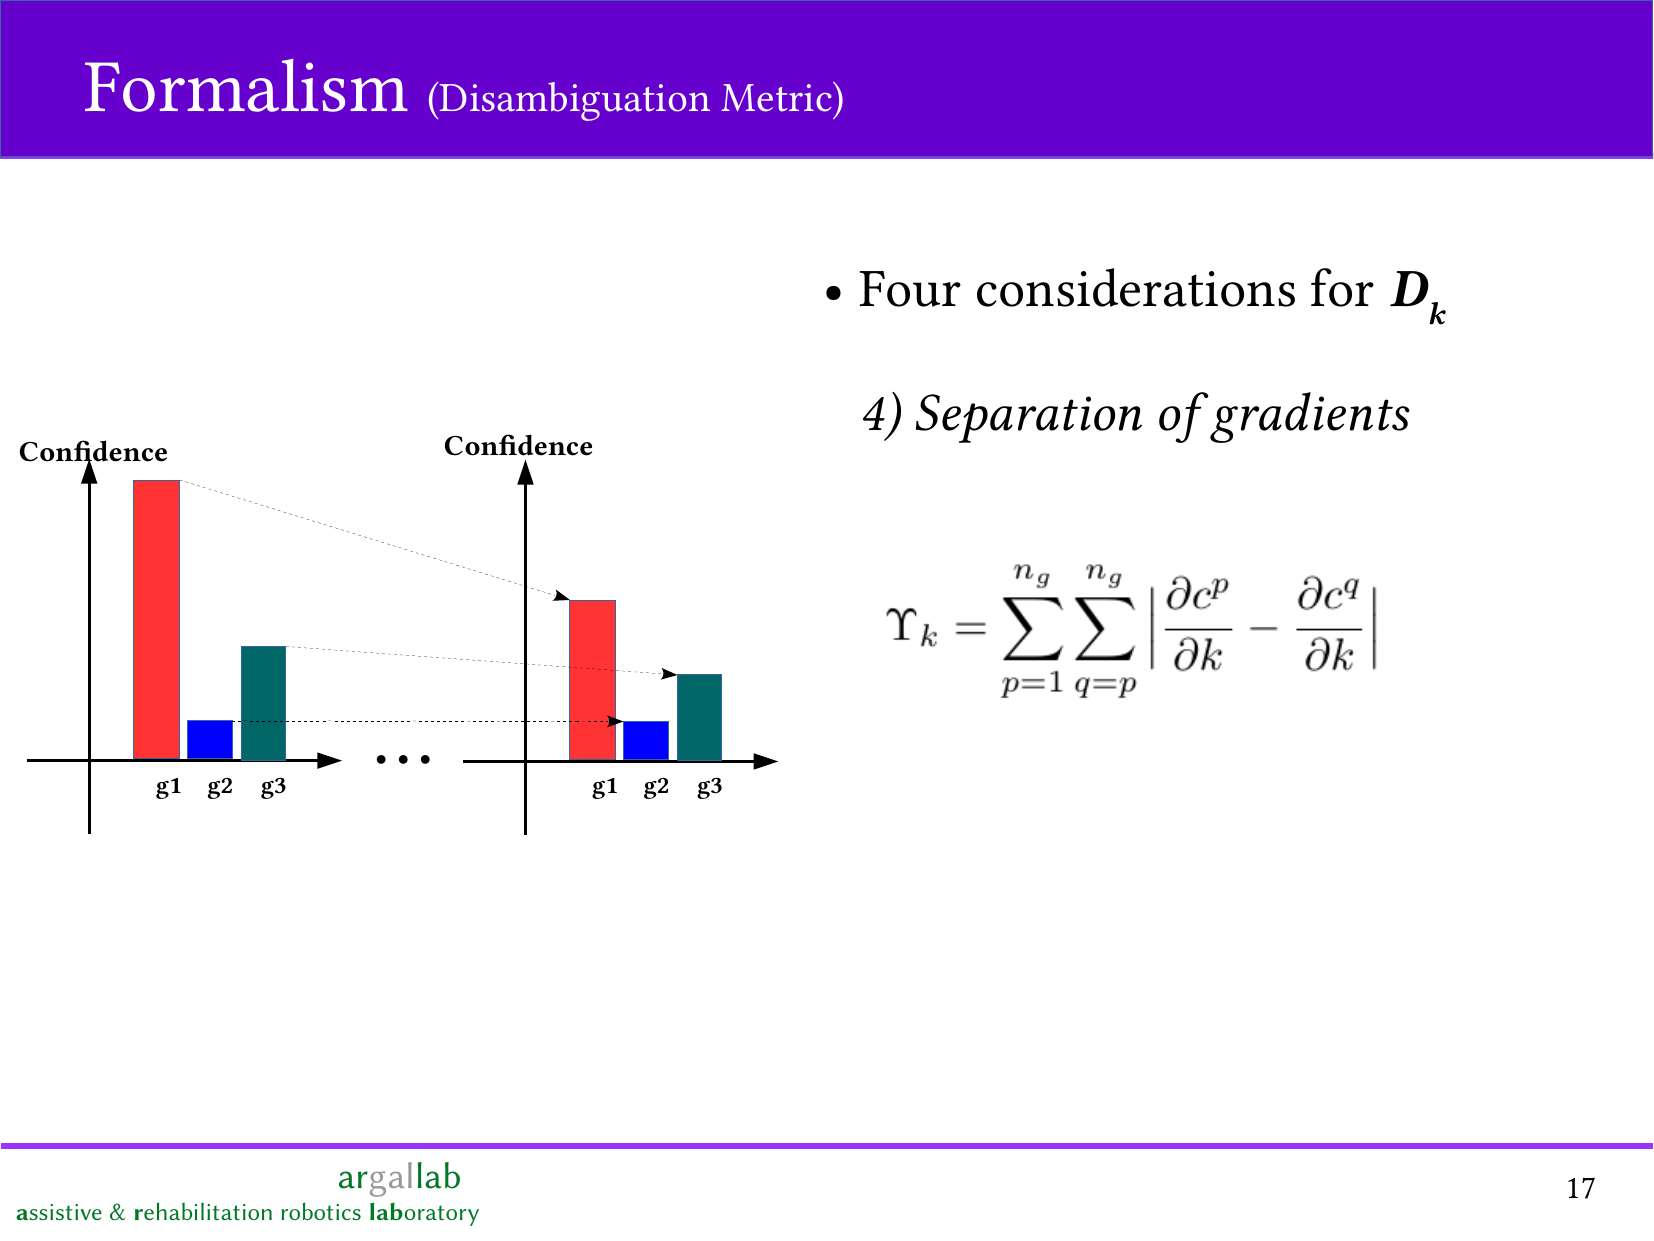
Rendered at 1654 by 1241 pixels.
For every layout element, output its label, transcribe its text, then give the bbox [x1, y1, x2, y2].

text_box g1 [577, 764, 629, 833]
text_box [569, 600, 616, 760]
picture [854, 549, 1414, 728]
text_box [623, 721, 669, 760]
text_box [187, 720, 233, 759]
text_box Four considerations for Dk [809, 250, 1653, 374]
text_box 4) Separation of gradients [809, 374, 1653, 733]
text_box g3 [682, 764, 763, 833]
text_box ... [358, 681, 451, 792]
text_box g1 [141, 763, 192, 832]
text_box g3 [246, 763, 327, 832]
text_box g2 [629, 764, 682, 833]
text_box [677, 674, 722, 761]
text_box Confidence [429, 421, 608, 470]
text_box [133, 480, 180, 759]
text_box g2 [192, 763, 246, 832]
text_box Confidence [3, 427, 183, 476]
text_box Formalism (Disambiguation Metric) [69, 36, 1621, 138]
text_box [241, 646, 286, 761]
